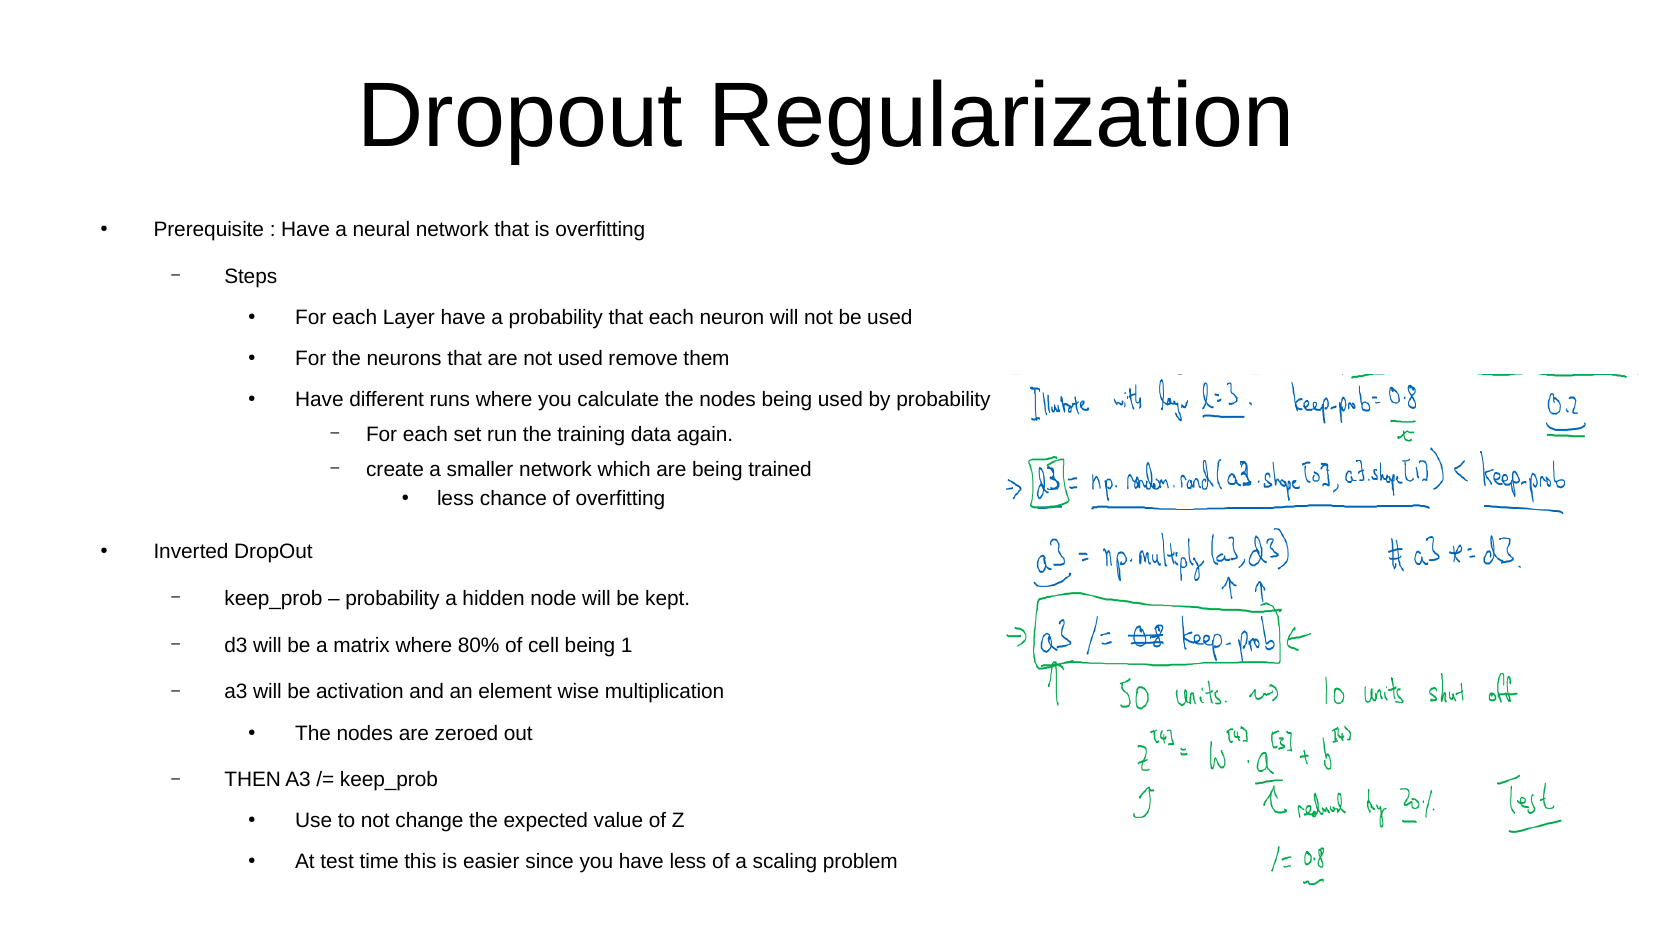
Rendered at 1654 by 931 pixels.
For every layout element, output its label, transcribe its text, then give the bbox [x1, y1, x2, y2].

list Prerequisite : Have a neural network that is overfitting Steps For each Layer have a probability that each neuron will not be used For the neurons that are not used remove them Have different runs where you calculate the nodes being used by probability For each set run the training data again. create a smaller network which are being trained less chance of overfitting Inverted DropOut keep_prob – probability a hidden node will be kept. d3 will be a matrix where 80% of cell being 1 a3 will be activation and an element wise multiplication The nodes are zeroed out THEN A3 /= keep_prob Use to not change the expected value of Z At test time this is easier since you have less of a scaling problem [82, 217, 1613, 901]
picture [1006, 374, 1651, 895]
title Dropout Regularization [82, 37, 1571, 193]
